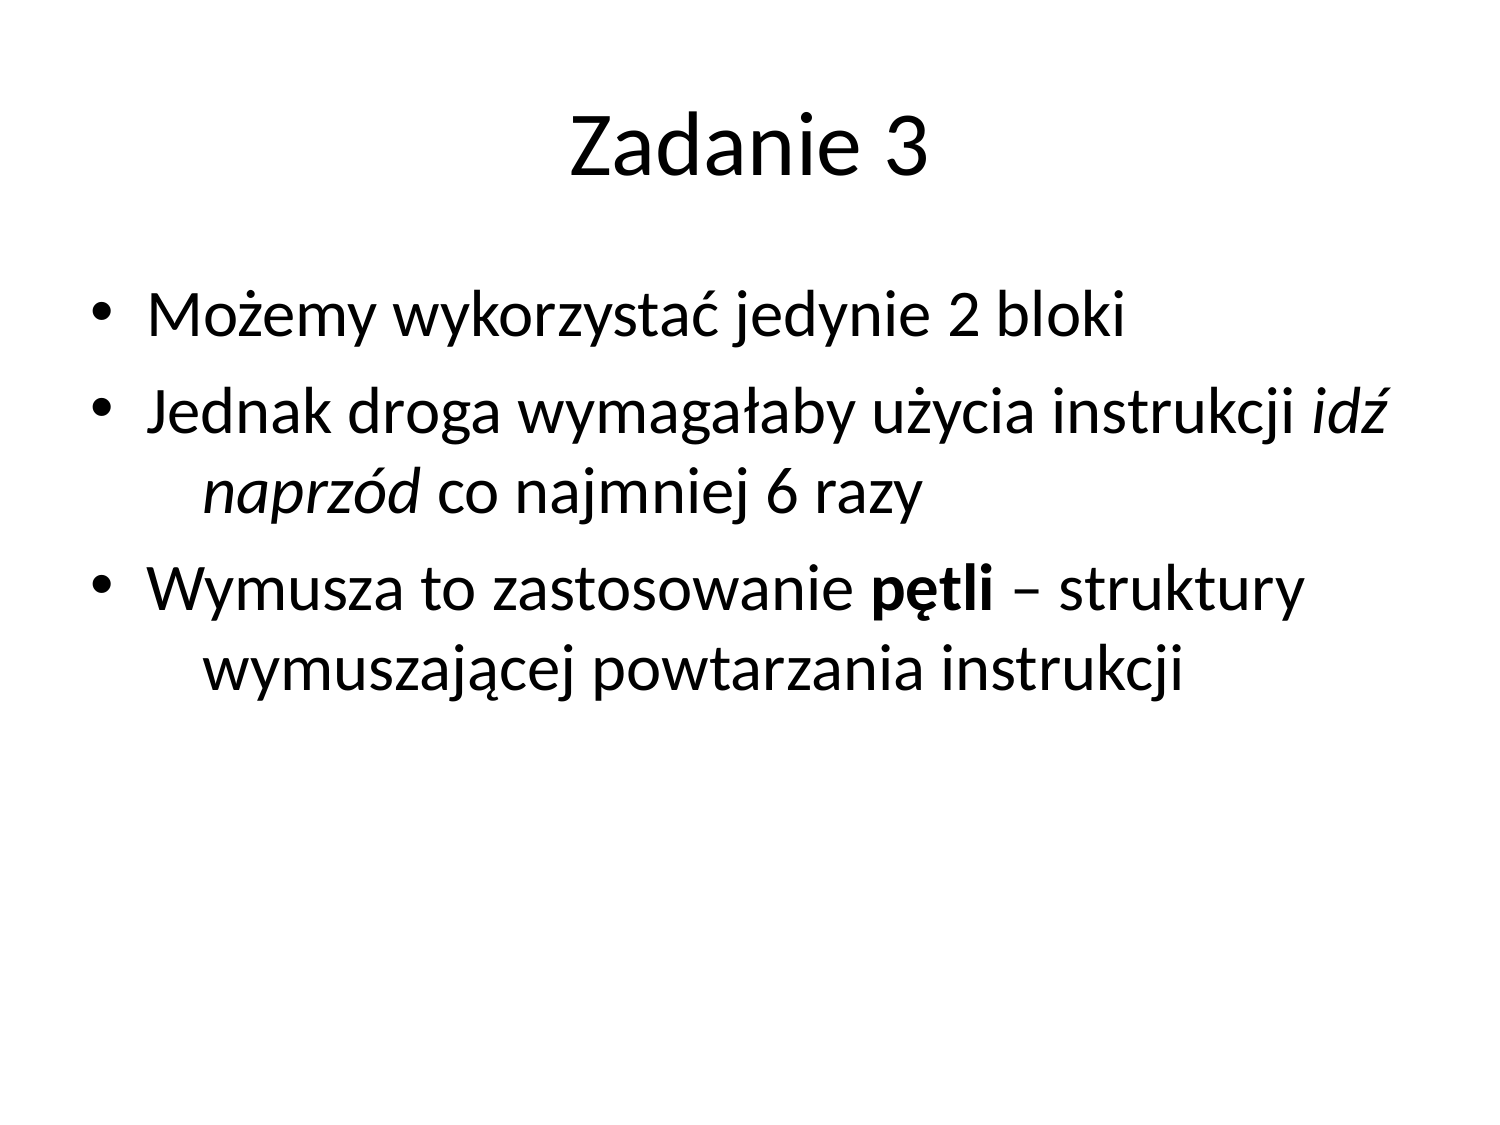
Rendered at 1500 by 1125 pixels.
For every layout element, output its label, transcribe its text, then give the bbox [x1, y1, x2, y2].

title Zadanie 3 [75, 45, 1426, 233]
list Możemy wykorzystać jedynie 2 bloki Jednak droga wymagałaby użycia instrukcji idź naprzód co najmniej 6 razy Wymusza to zastosowanie pętli – struktury wymuszającej powtarzania instrukcji [75, 262, 1426, 1005]
